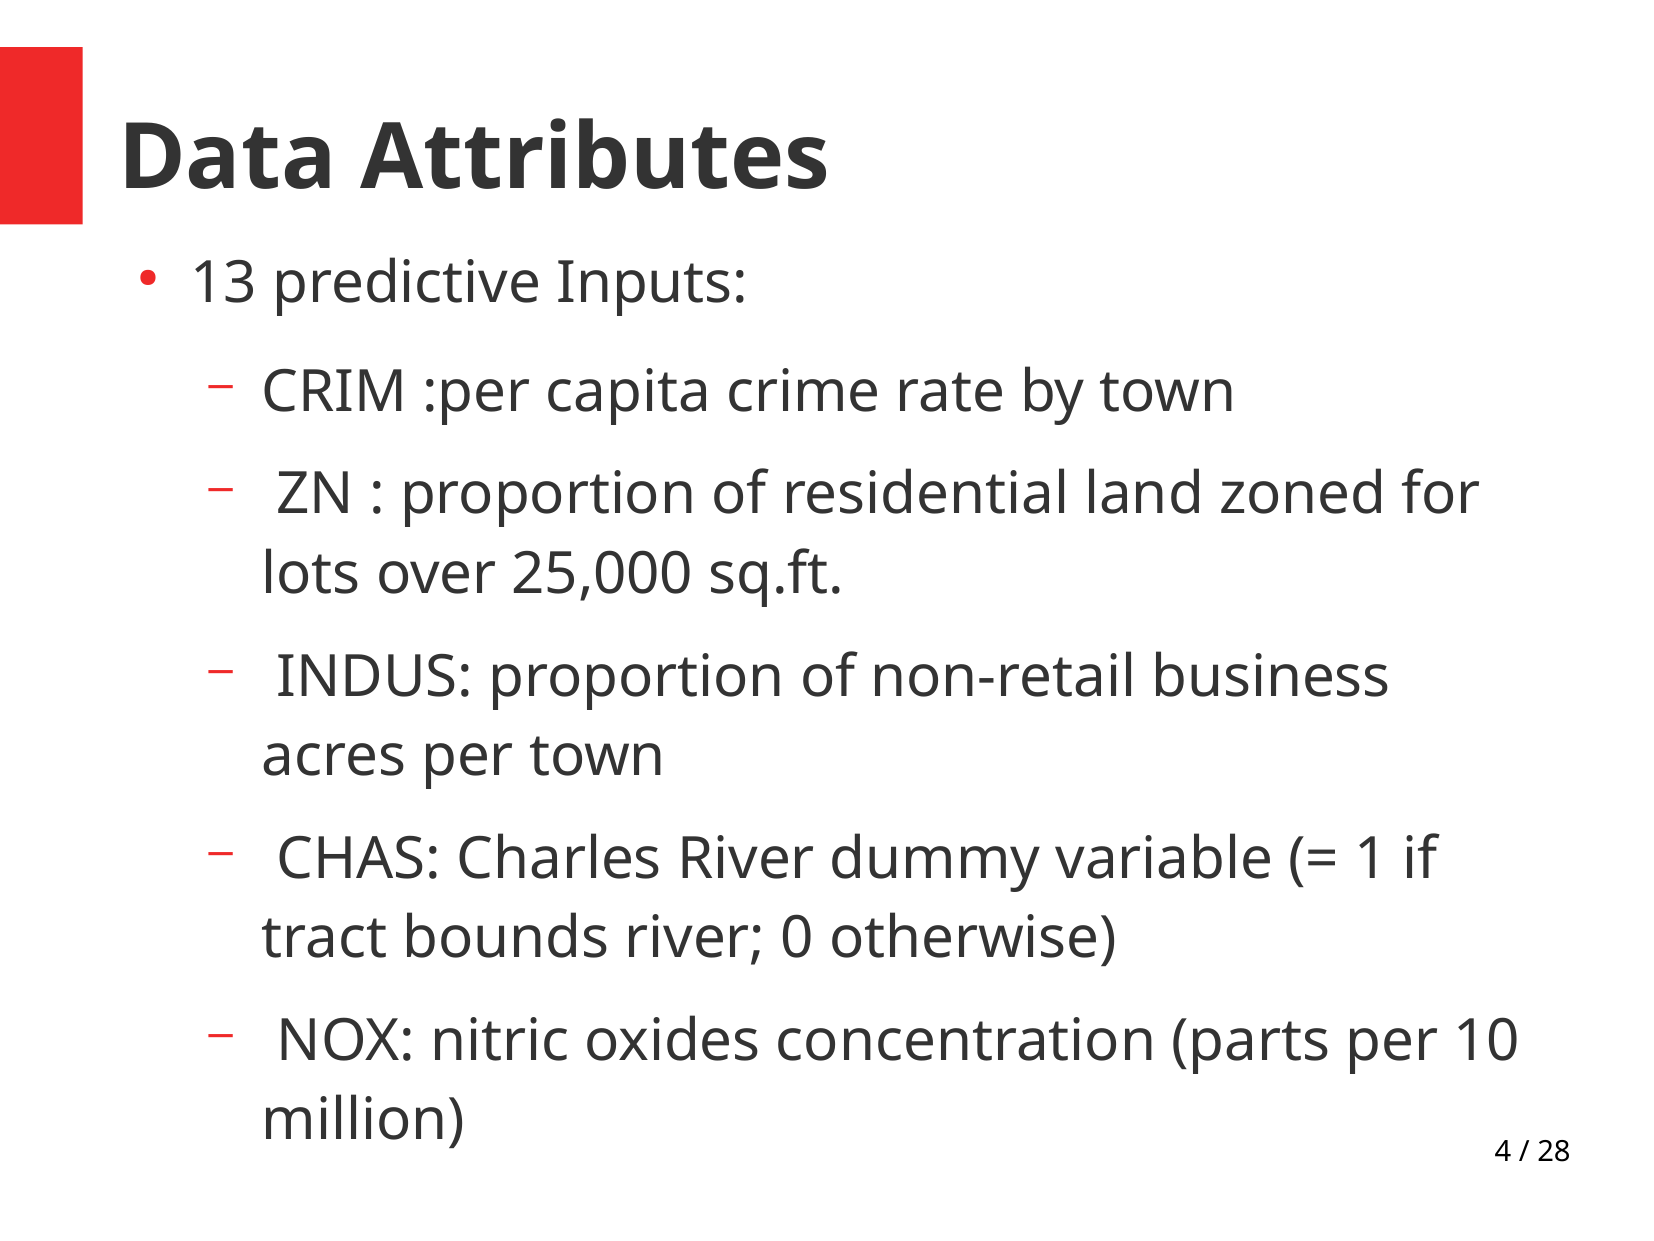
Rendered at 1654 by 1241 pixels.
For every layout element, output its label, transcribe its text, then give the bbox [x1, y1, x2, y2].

list 13 predictive Inputs: CRIM :per capita crime rate by town ZN : proportion of residential land zoned for lots over 25,000 sq.ft. INDUS: proportion of non-retail business acres per town CHAS: Charles River dummy variable (= 1 if tract bounds river; 0 otherwise) NOX: nitric oxides concentration (parts per 10 million) [120, 240, 1531, 1141]
title Data Attributes [118, 49, 1571, 257]
